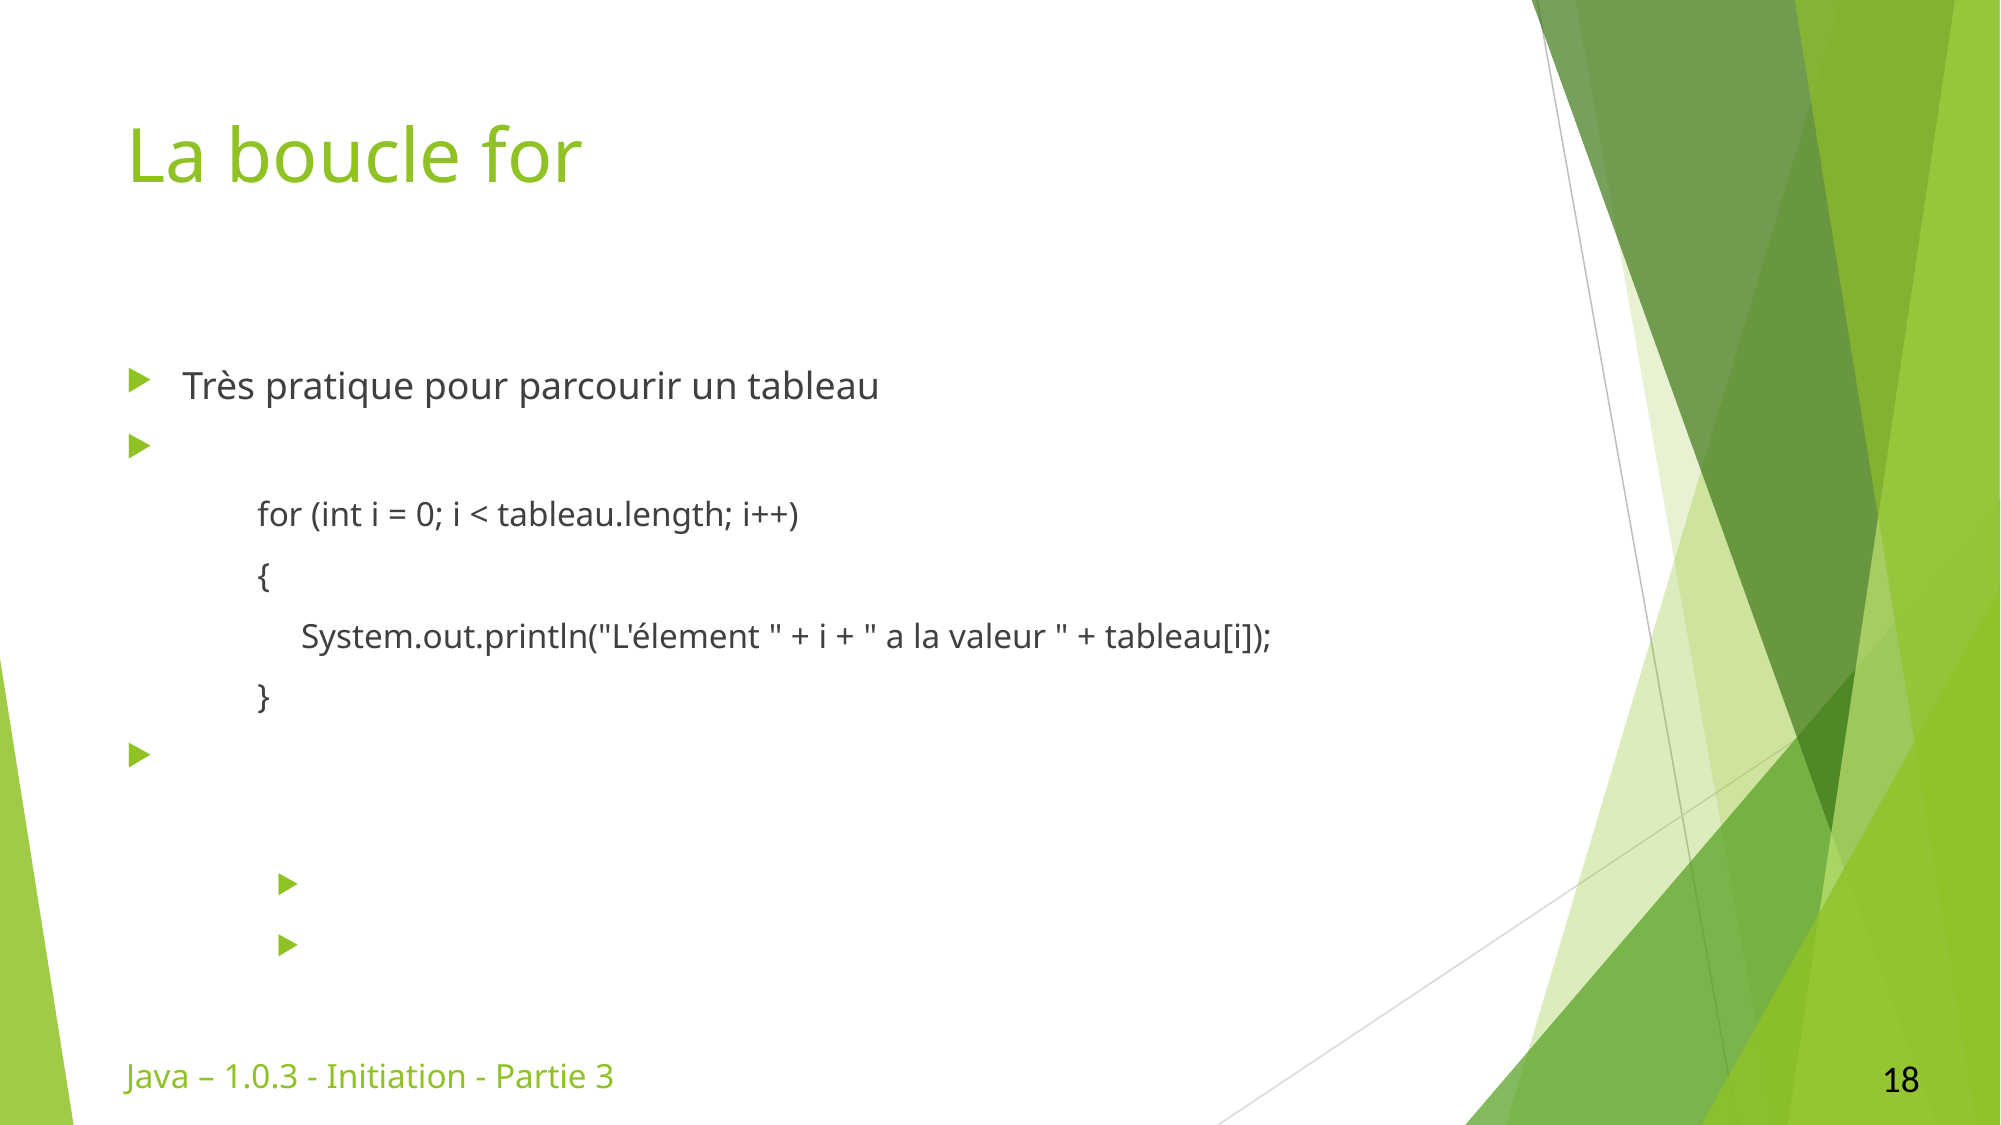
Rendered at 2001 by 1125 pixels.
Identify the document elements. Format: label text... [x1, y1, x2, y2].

text_box [1866, 1047, 1979, 1108]
text_box Java – 1.0.3 - Initiation - Partie 3 [111, 1047, 1094, 1109]
title La boucle for [111, 99, 1522, 317]
list Très pratique pour parcourir un tableau for (int i = 0; i < tableau.length; i++) { System.out.println("L'élement " + i + " a la valeur " + tableau[i]); } [111, 354, 1522, 1048]
